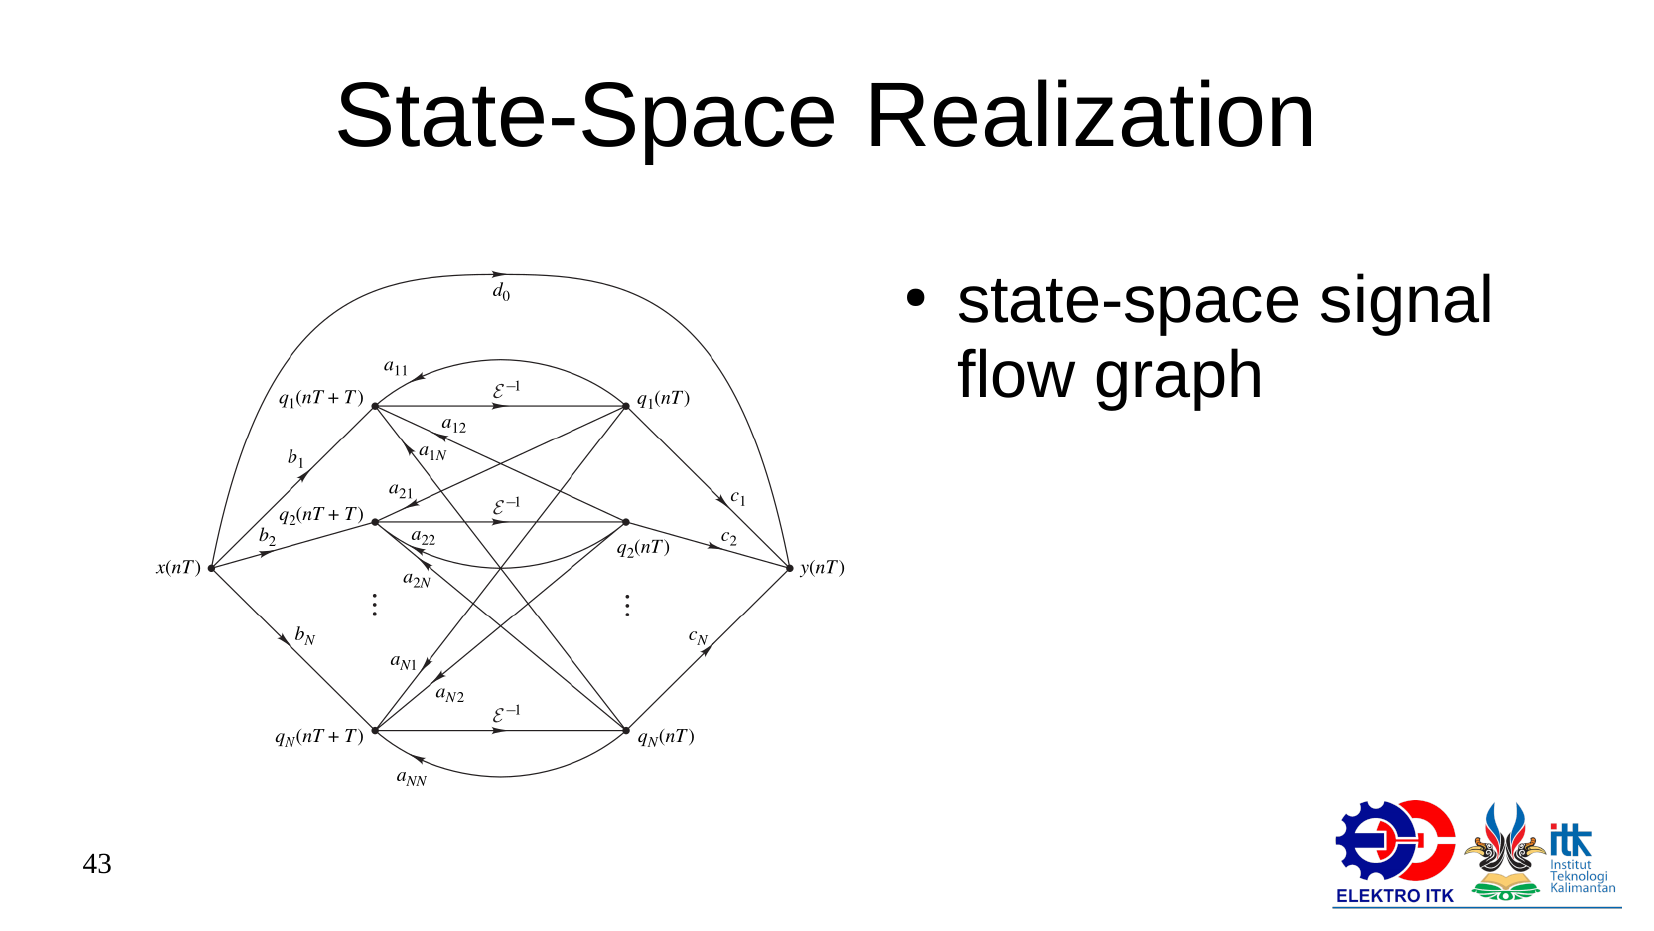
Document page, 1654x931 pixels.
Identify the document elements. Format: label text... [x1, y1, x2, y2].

title State-Space Realization [82, 37, 1571, 193]
picture [150, 262, 852, 793]
picture [1332, 800, 1622, 918]
list state-space signal ﬂow graph [886, 262, 1613, 802]
